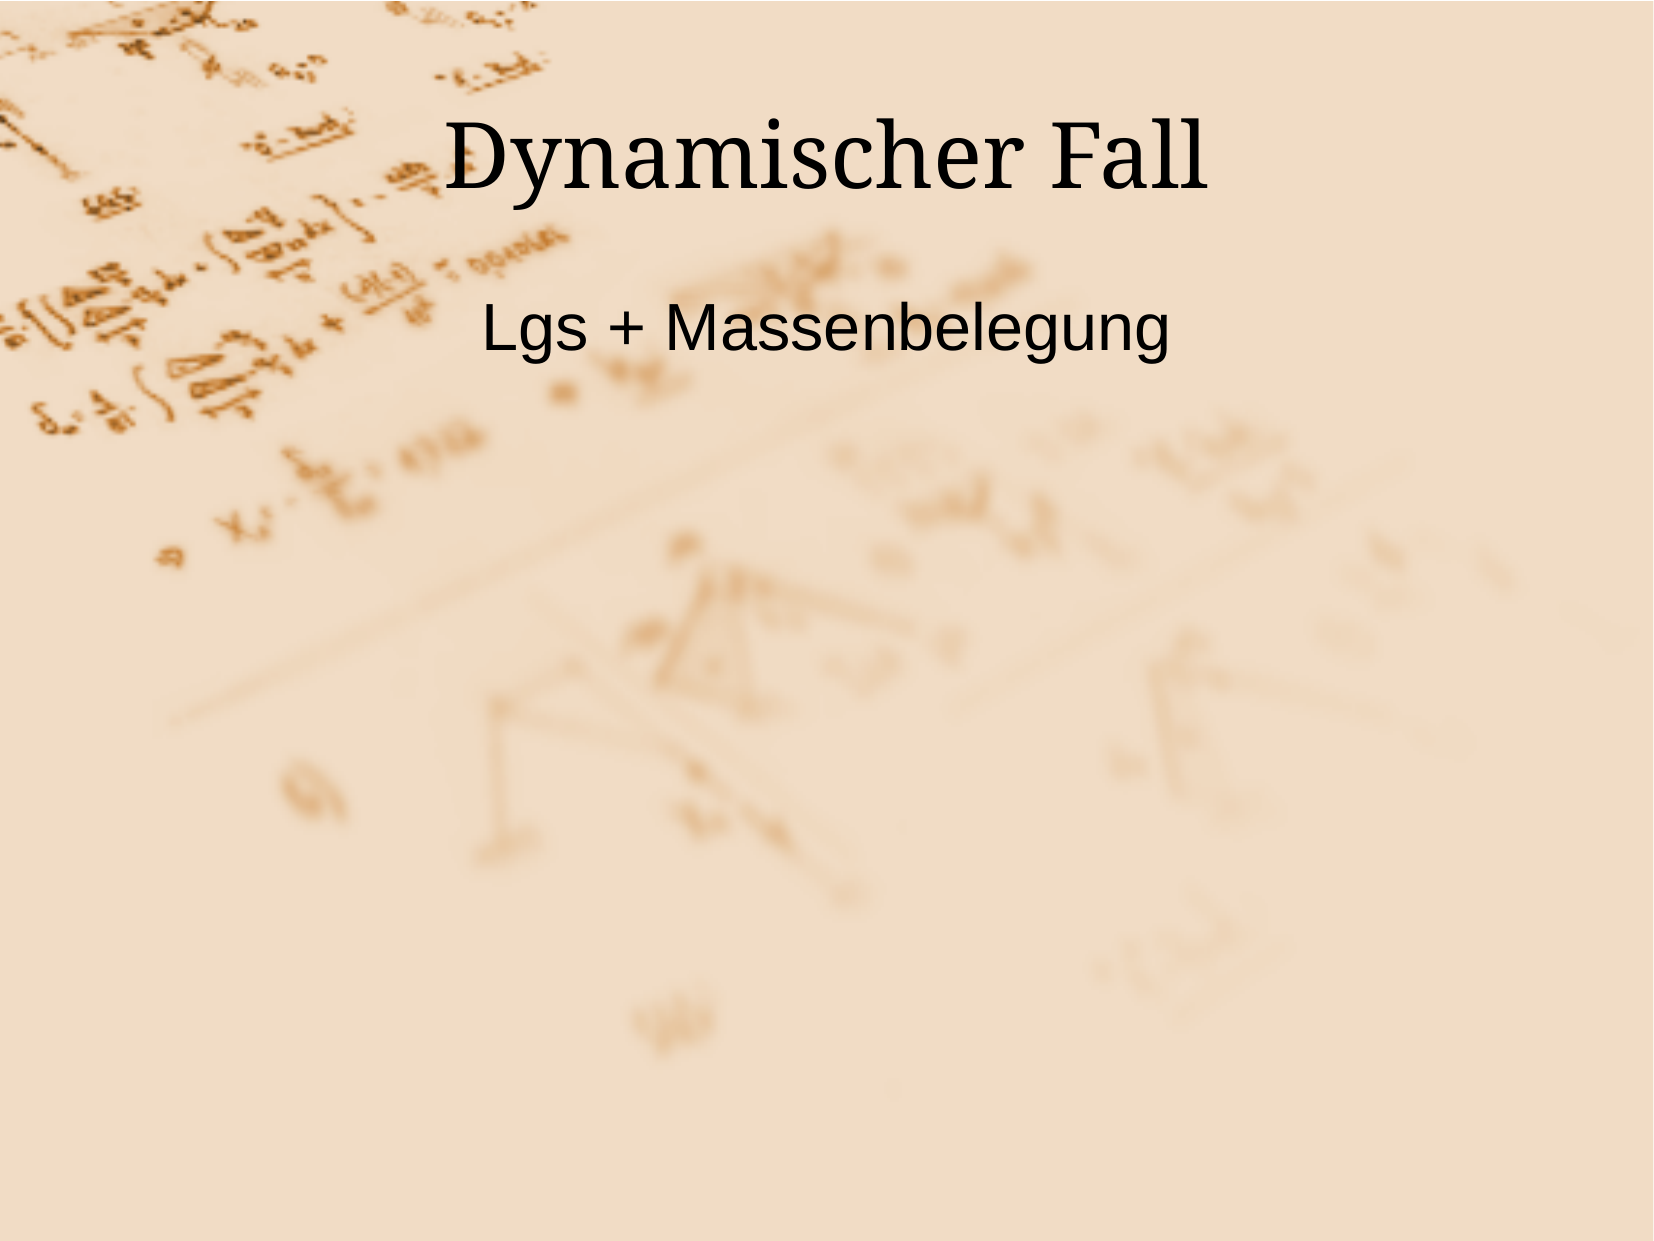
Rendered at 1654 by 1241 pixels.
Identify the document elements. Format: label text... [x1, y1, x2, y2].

list Lgs + Massenbelegung [82, 290, 1571, 1109]
picture [0, 1, 1654, 1241]
title Dynamischer Fall [82, 49, 1571, 257]
